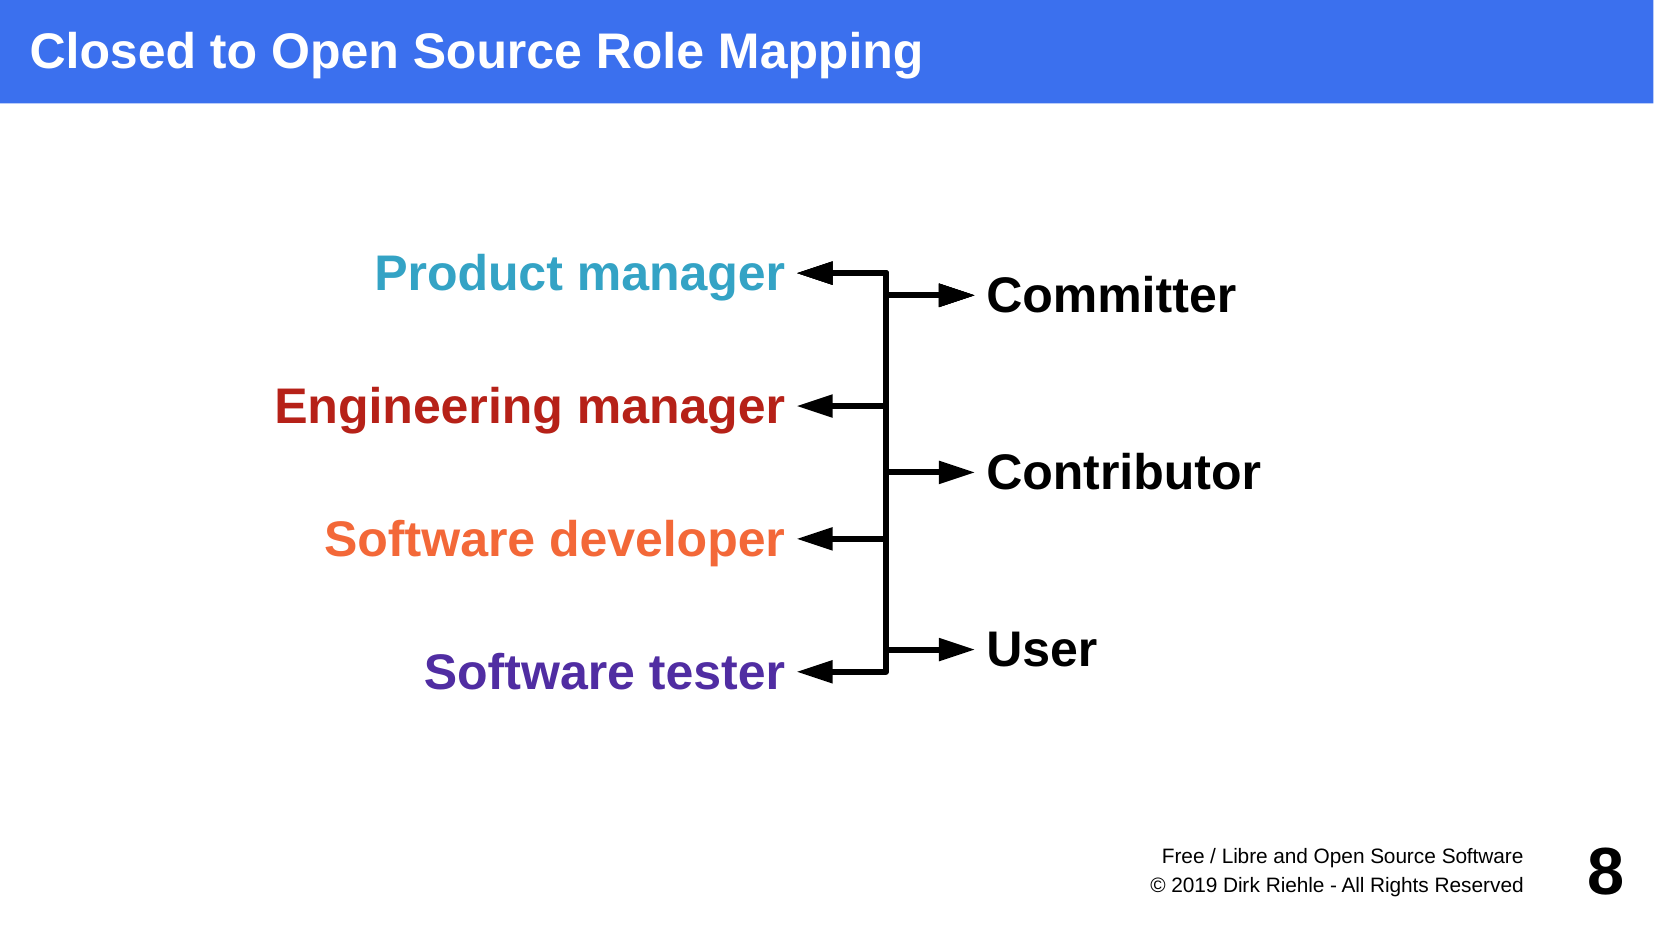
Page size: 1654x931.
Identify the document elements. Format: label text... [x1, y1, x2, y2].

title Closed to Open Source Role Mapping [0, 0, 1654, 104]
text_box Committer [974, 206, 1506, 383]
text_box Software tester [265, 606, 798, 739]
text_box Engineering manager [236, 339, 798, 473]
text_box Product manager [265, 206, 798, 340]
text_box User [974, 561, 1506, 739]
text_box Software developer [265, 472, 798, 606]
text_box Contributor [974, 383, 1506, 561]
